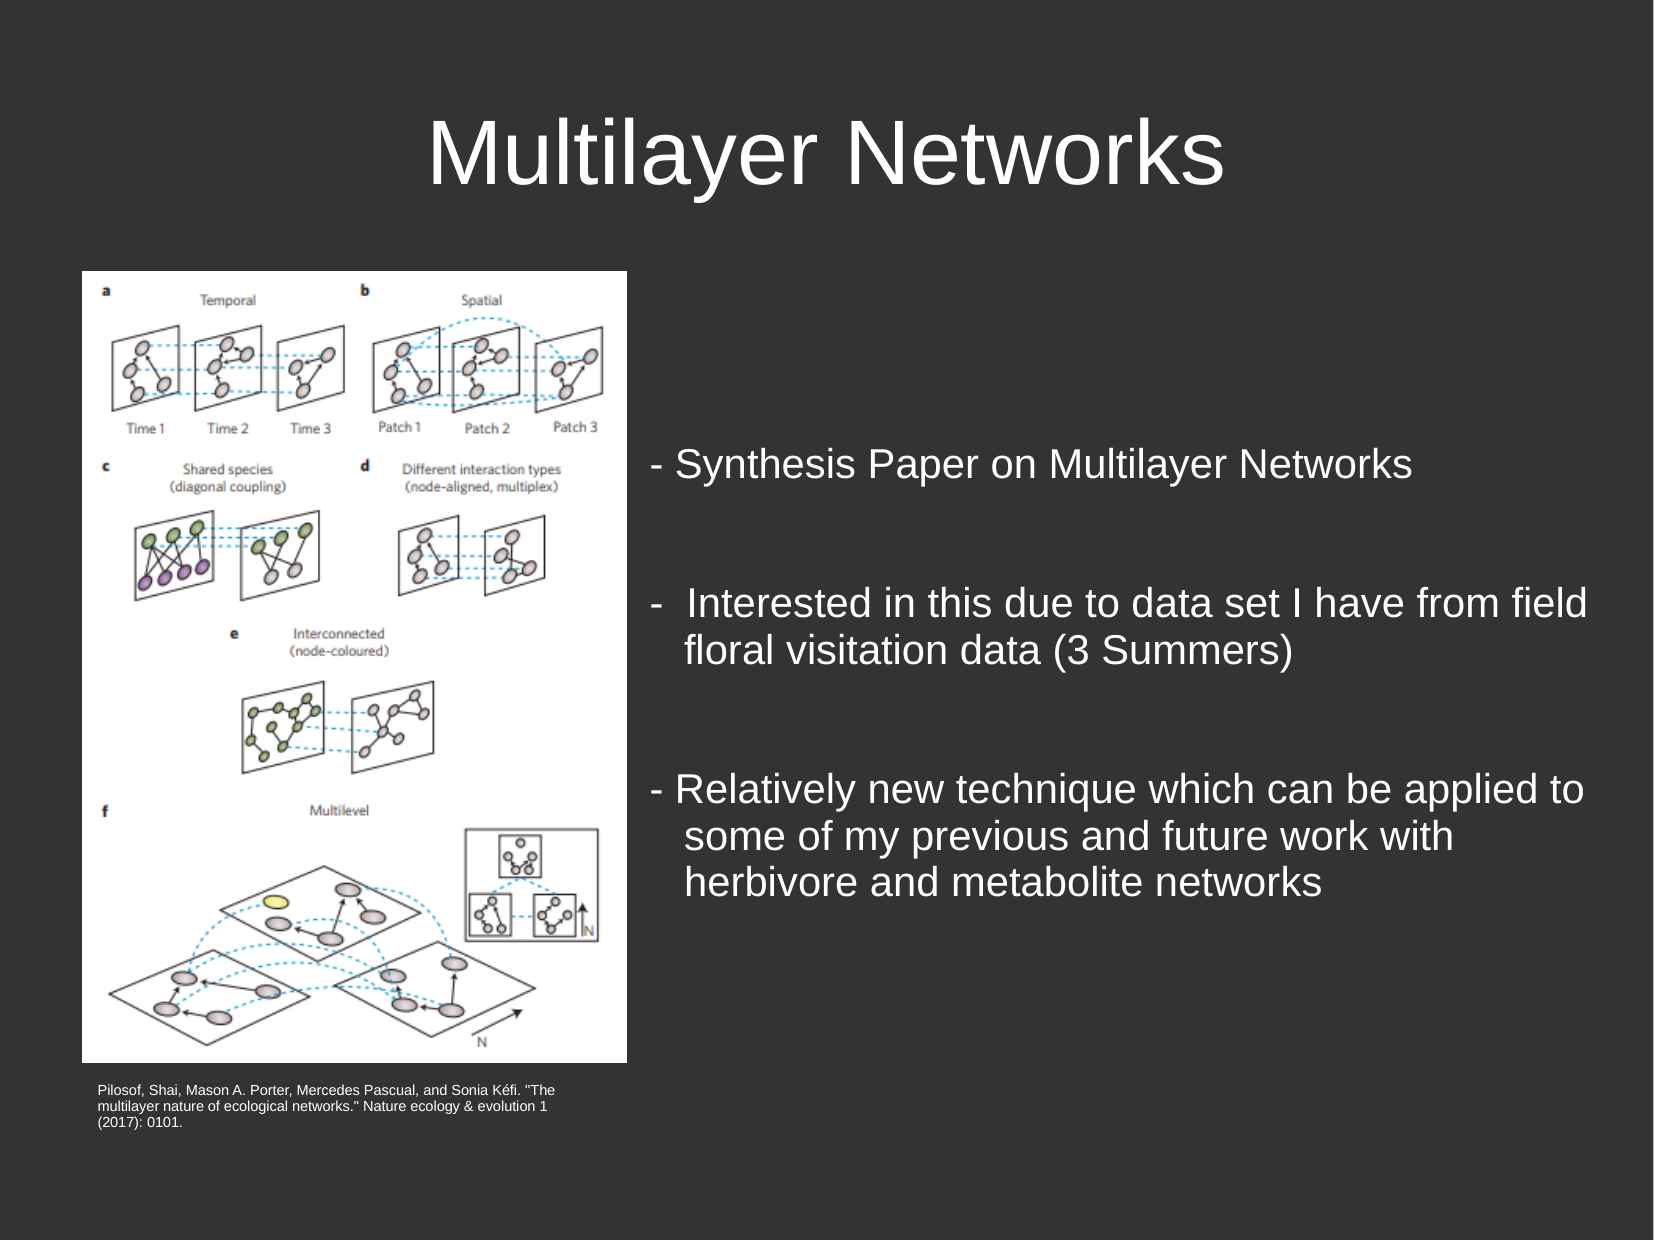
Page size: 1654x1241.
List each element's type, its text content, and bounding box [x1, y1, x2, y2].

title Multilayer Networks [82, 49, 1571, 257]
text_box Pilosof, Shai, Mason A. Porter, Mercedes Pascual, and Sonia Kéfi. "The multilayer nature of ecological networks." Nature ecology & evolution 1 (2017): 0101. [82, 1074, 591, 1155]
picture [82, 271, 627, 1063]
subtitle - Synthesis Paper on Multilayer Networks - Interested in this due to data set I have from field floral visitation data (3 Summers) - Relatively new technique which can be applied to some of my previous and future work with herbivore and metabolite networks [649, 354, 1654, 993]
